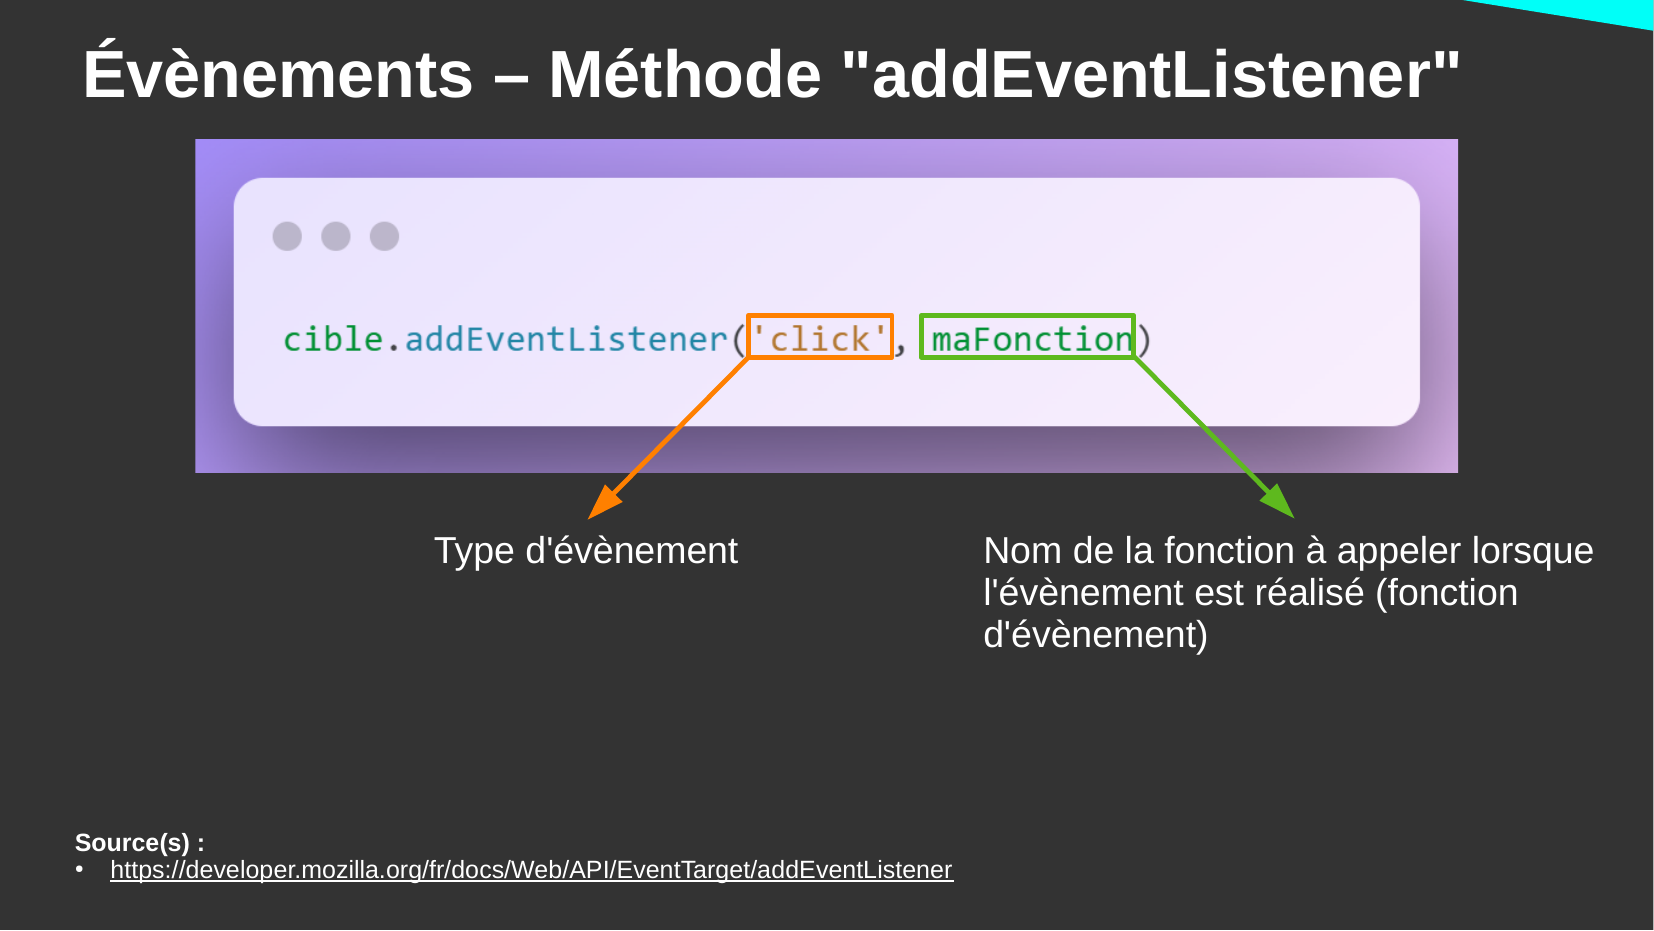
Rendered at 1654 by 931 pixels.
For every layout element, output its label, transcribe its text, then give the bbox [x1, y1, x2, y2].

text_box [1462, 0, 1654, 31]
text_box Type d'évènement [419, 521, 756, 579]
picture [751, 318, 890, 355]
text_box Source(s) : https://developer.mozilla.org/fr/docs/Web/API/EventTarget/addEventListener [60, 820, 1583, 892]
title Évènements – Méthode "addEventListener" [82, 37, 1571, 114]
text_box Nom de la fonction à appeler lorsque l'évènement est réalisé (fonction d'évènement) [968, 521, 1630, 663]
picture [195, 139, 1459, 473]
picture [924, 318, 1131, 355]
